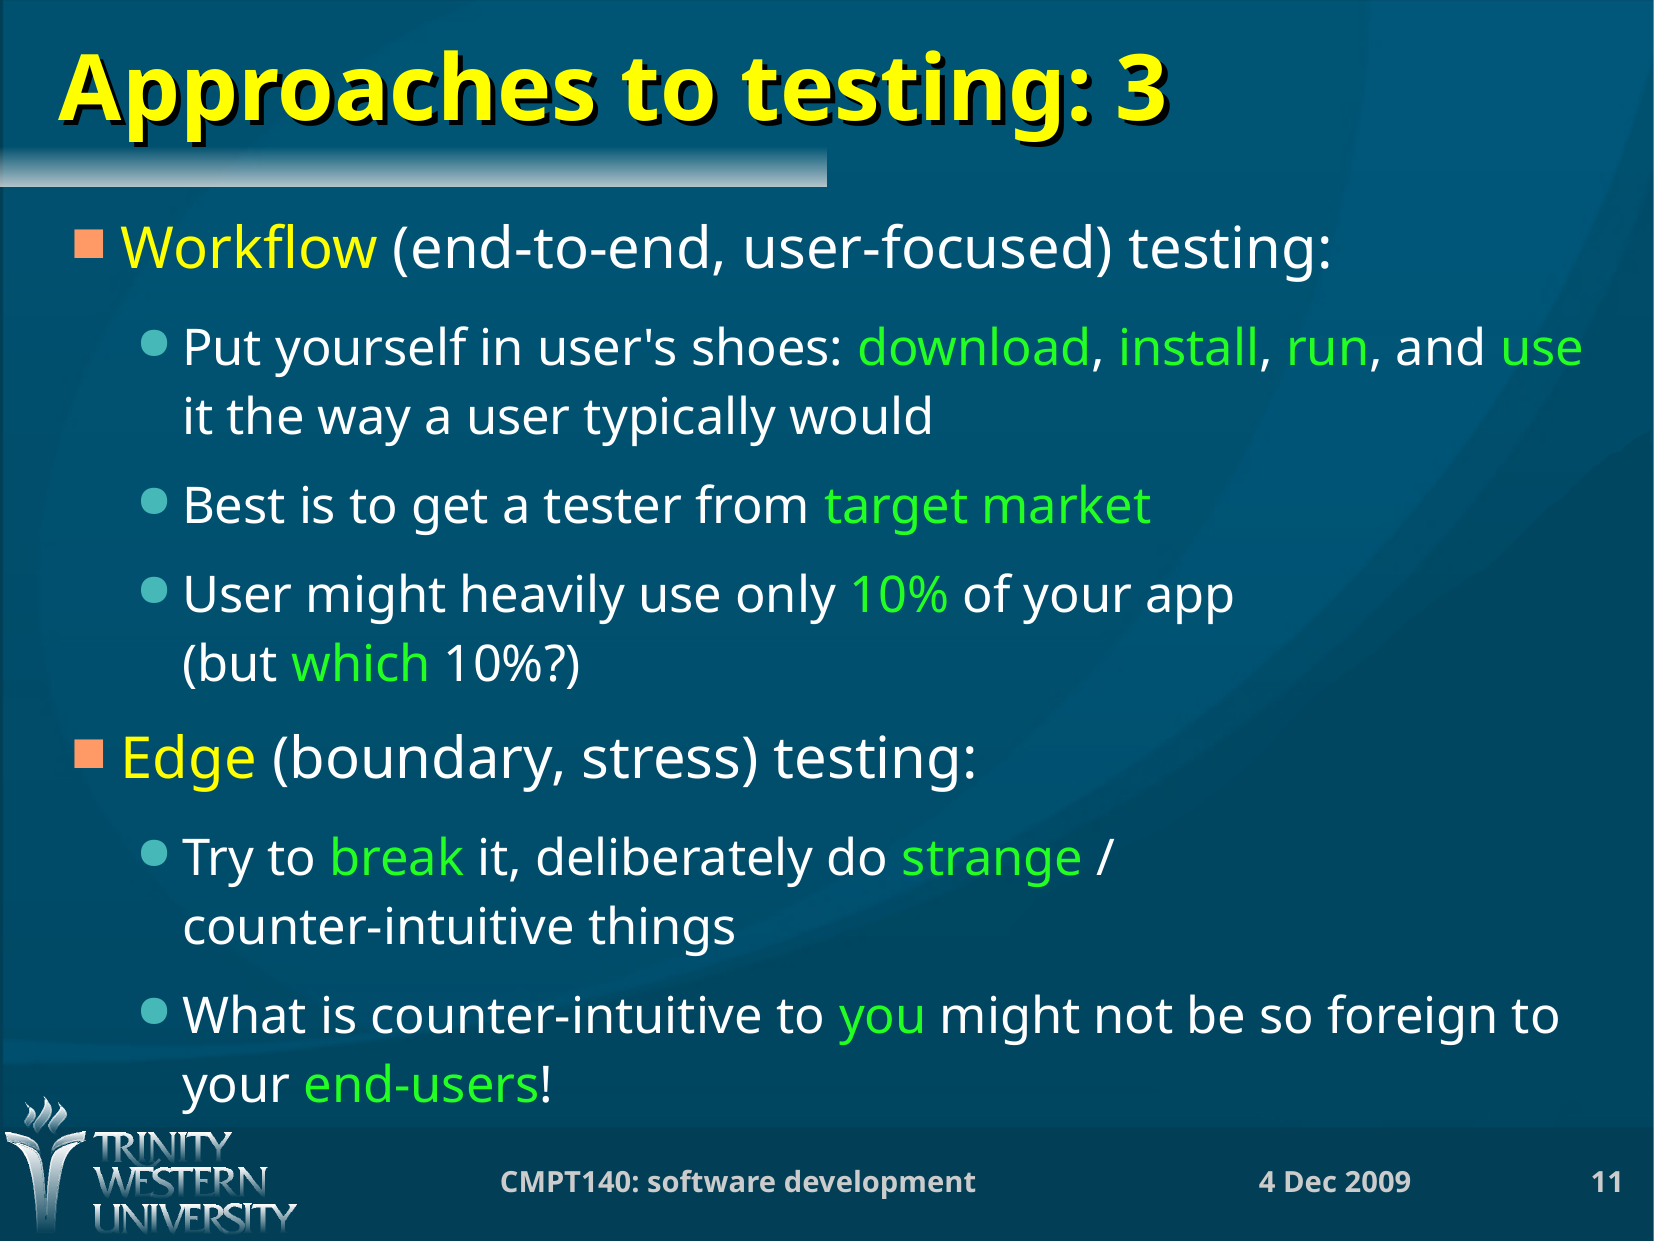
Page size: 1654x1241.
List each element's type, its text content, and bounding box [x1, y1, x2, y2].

picture [38, 1227, 54, 1232]
list Workflow (end-to-end, user-focused) testing: Put yourself in user's shoes: download, install, run, and use it the way a user typically would Best is to get a tester from target market User might heavily use only 10% of your app (but which 10%?) Edge (boundary, stress) testing: Try to break it, deliberately do strange / counter-intuitive things What is counter-intuitive to you might not be so foreign to your end-users! [59, 206, 1625, 1123]
title Approaches to testing: 3 [59, 19, 1595, 148]
